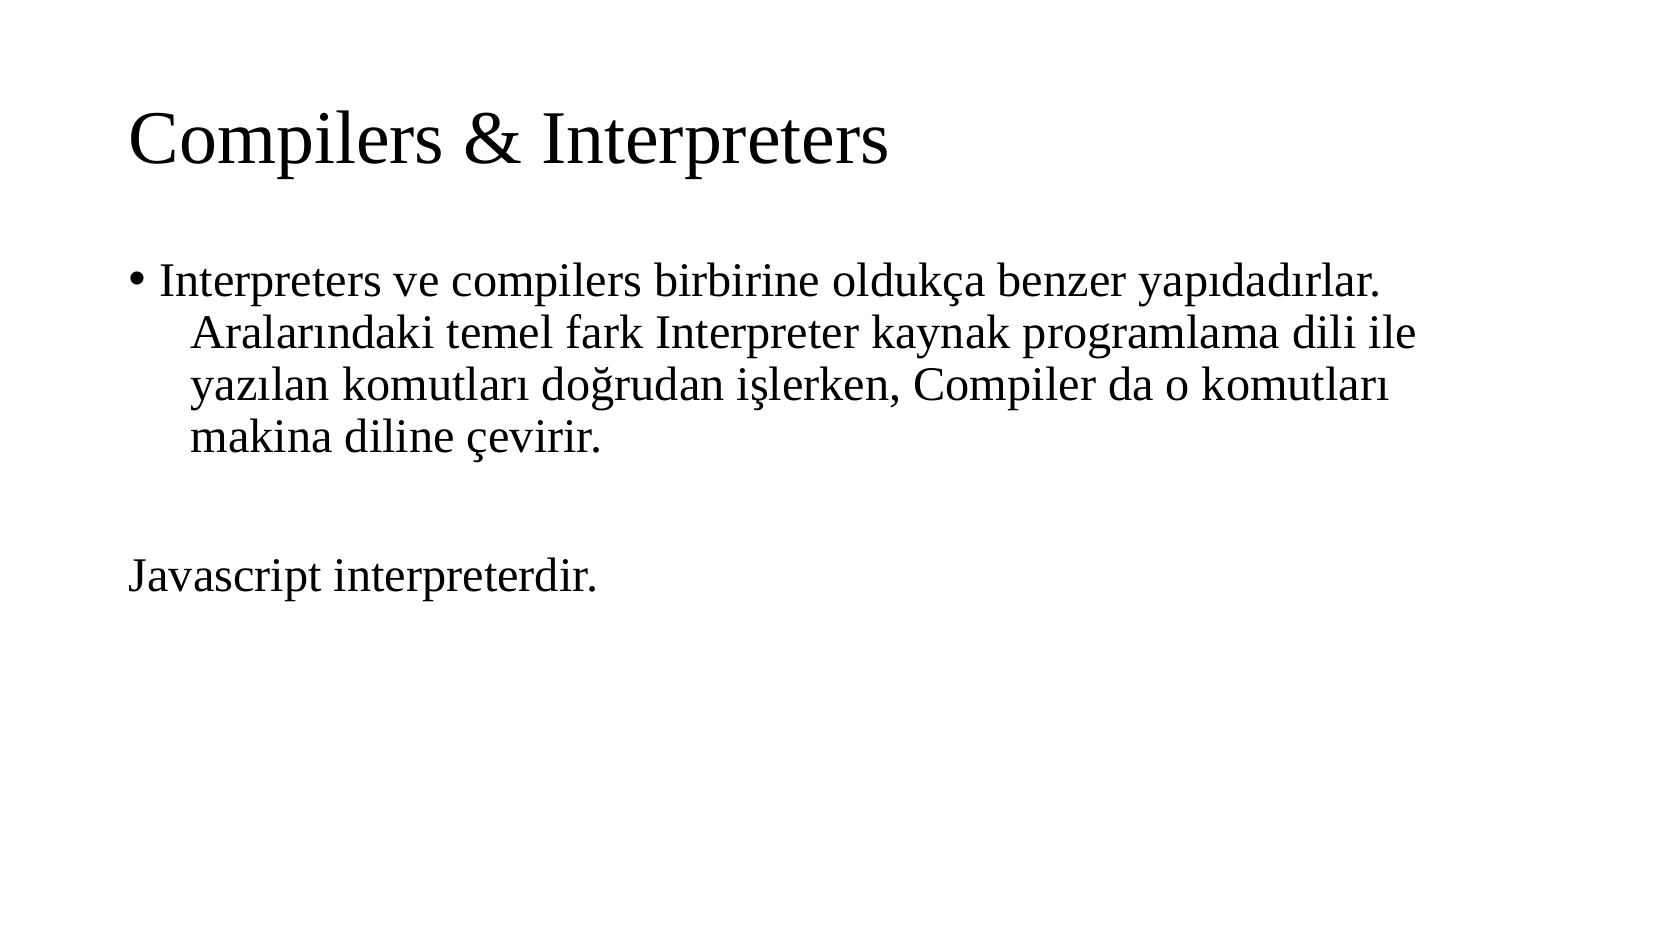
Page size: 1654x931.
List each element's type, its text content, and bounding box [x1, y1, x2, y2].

list Interpreters ve compilers birbirine oldukça benzer yapıdadırlar. Aralarındaki temel fark Interpreter kaynak programlama dili ile yazılan komutları doğrudan işlerken, Compiler da o komutları makina diline çevirir. Javascript interpreterdir. [113, 247, 1540, 838]
title Compilers & Interpreters [113, 49, 1540, 230]
